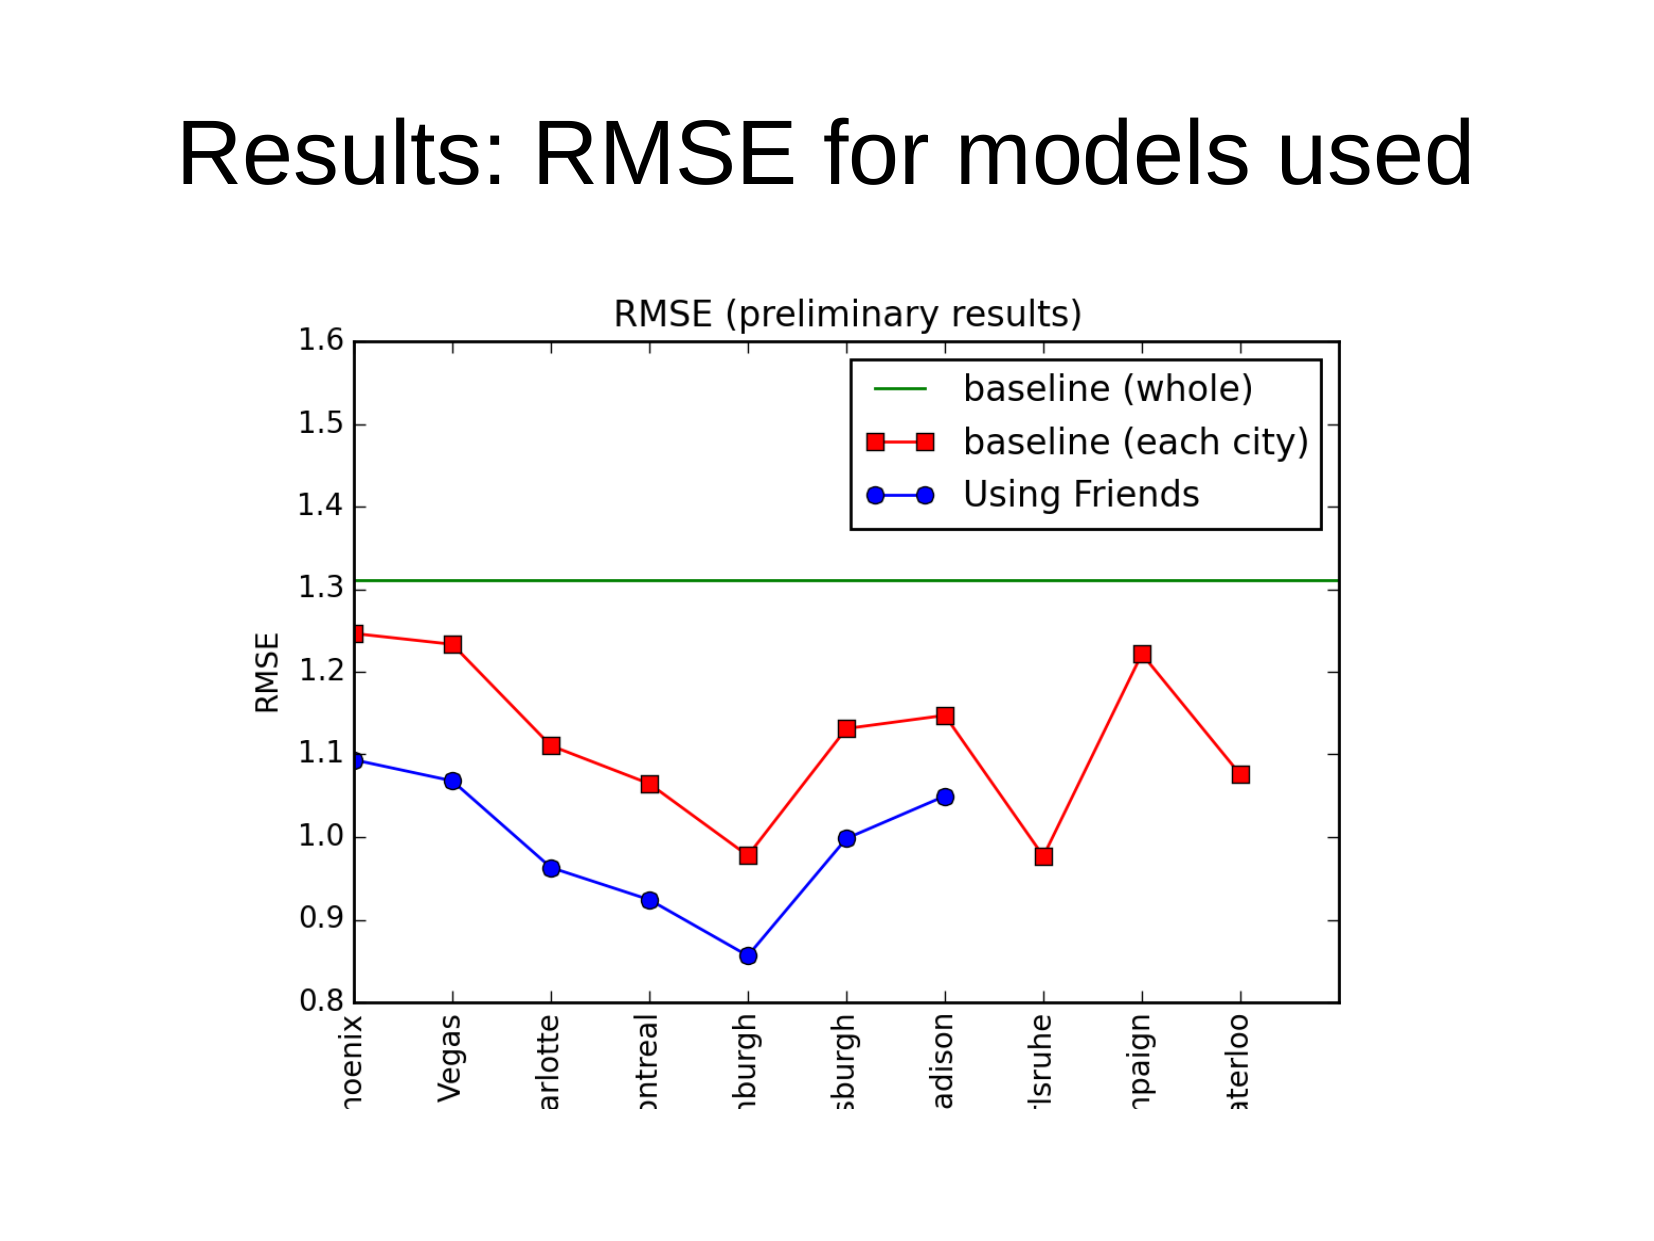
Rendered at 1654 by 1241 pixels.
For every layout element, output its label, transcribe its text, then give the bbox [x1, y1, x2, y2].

picture [195, 256, 1466, 1109]
title Results: RMSE for models used [82, 49, 1571, 257]
